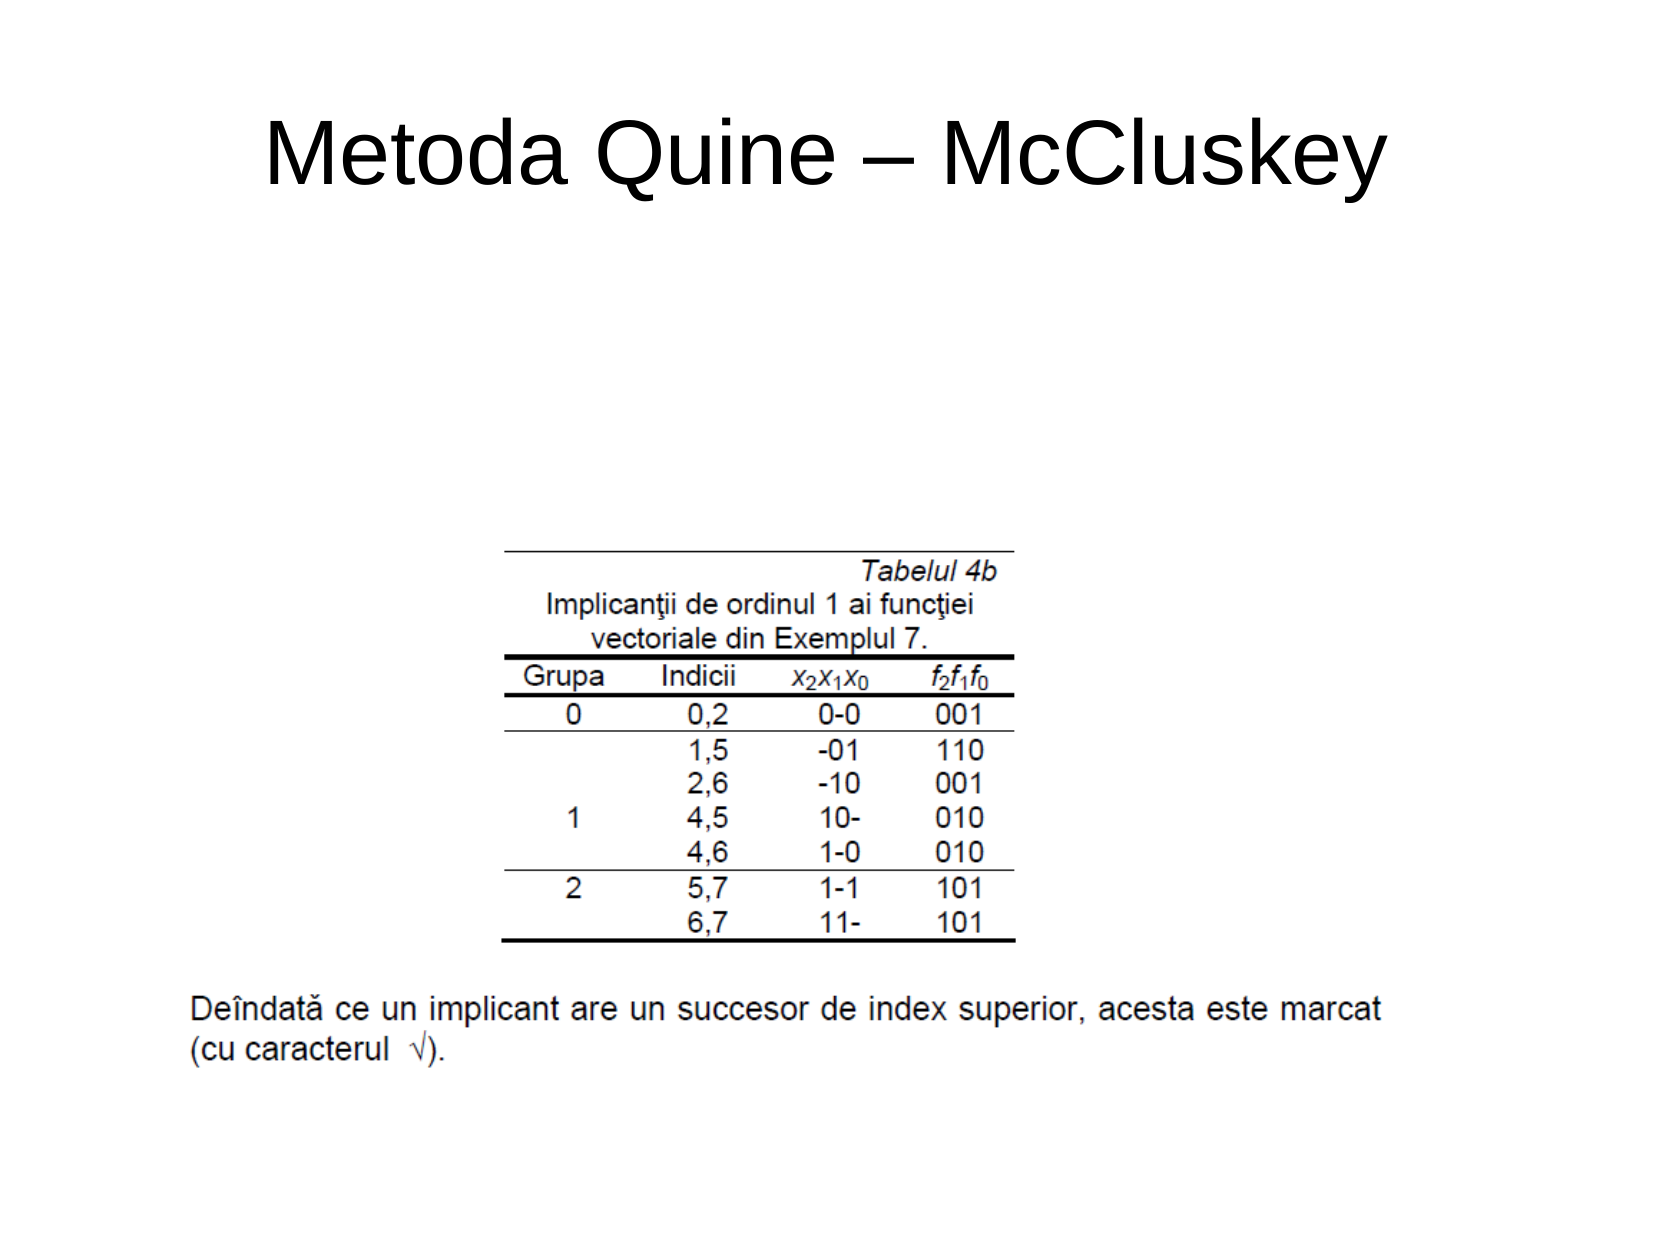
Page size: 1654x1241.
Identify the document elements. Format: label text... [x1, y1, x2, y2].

picture [165, 498, 1397, 1096]
title Metoda Quine – McCluskey [82, 49, 1571, 257]
